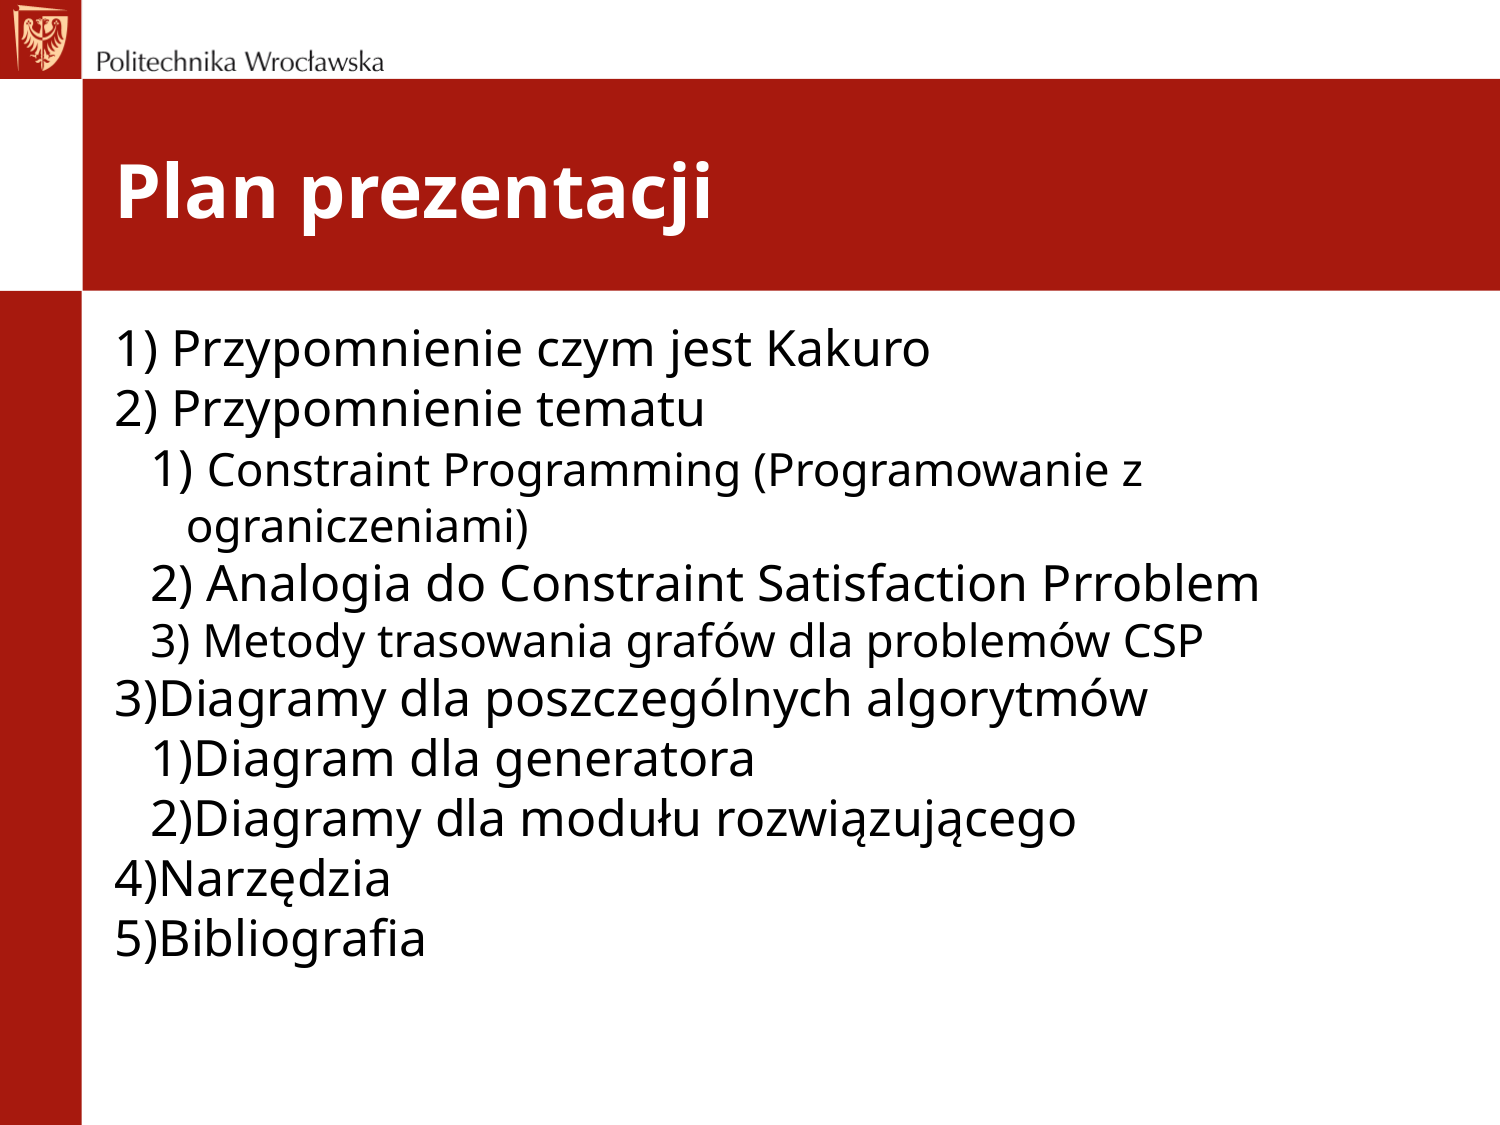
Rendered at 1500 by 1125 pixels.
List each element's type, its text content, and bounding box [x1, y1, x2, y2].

text_box Przypomnienie czym jest Kakuro Przypomnienie tematu Constraint Programming (Programowanie z ograniczeniami) Analogia do Constraint Satisfaction Prroblem Metody trasowania grafów dla problemów CSP Diagramy dla poszczególnych algorytmów Diagram dla generatora Diagramy dla modułu rozwiązującego Narzędzia Bibliografia [100, 308, 1483, 1106]
picture [0, 0, 384, 79]
text_box Plan prezentacji [100, 103, 1483, 273]
